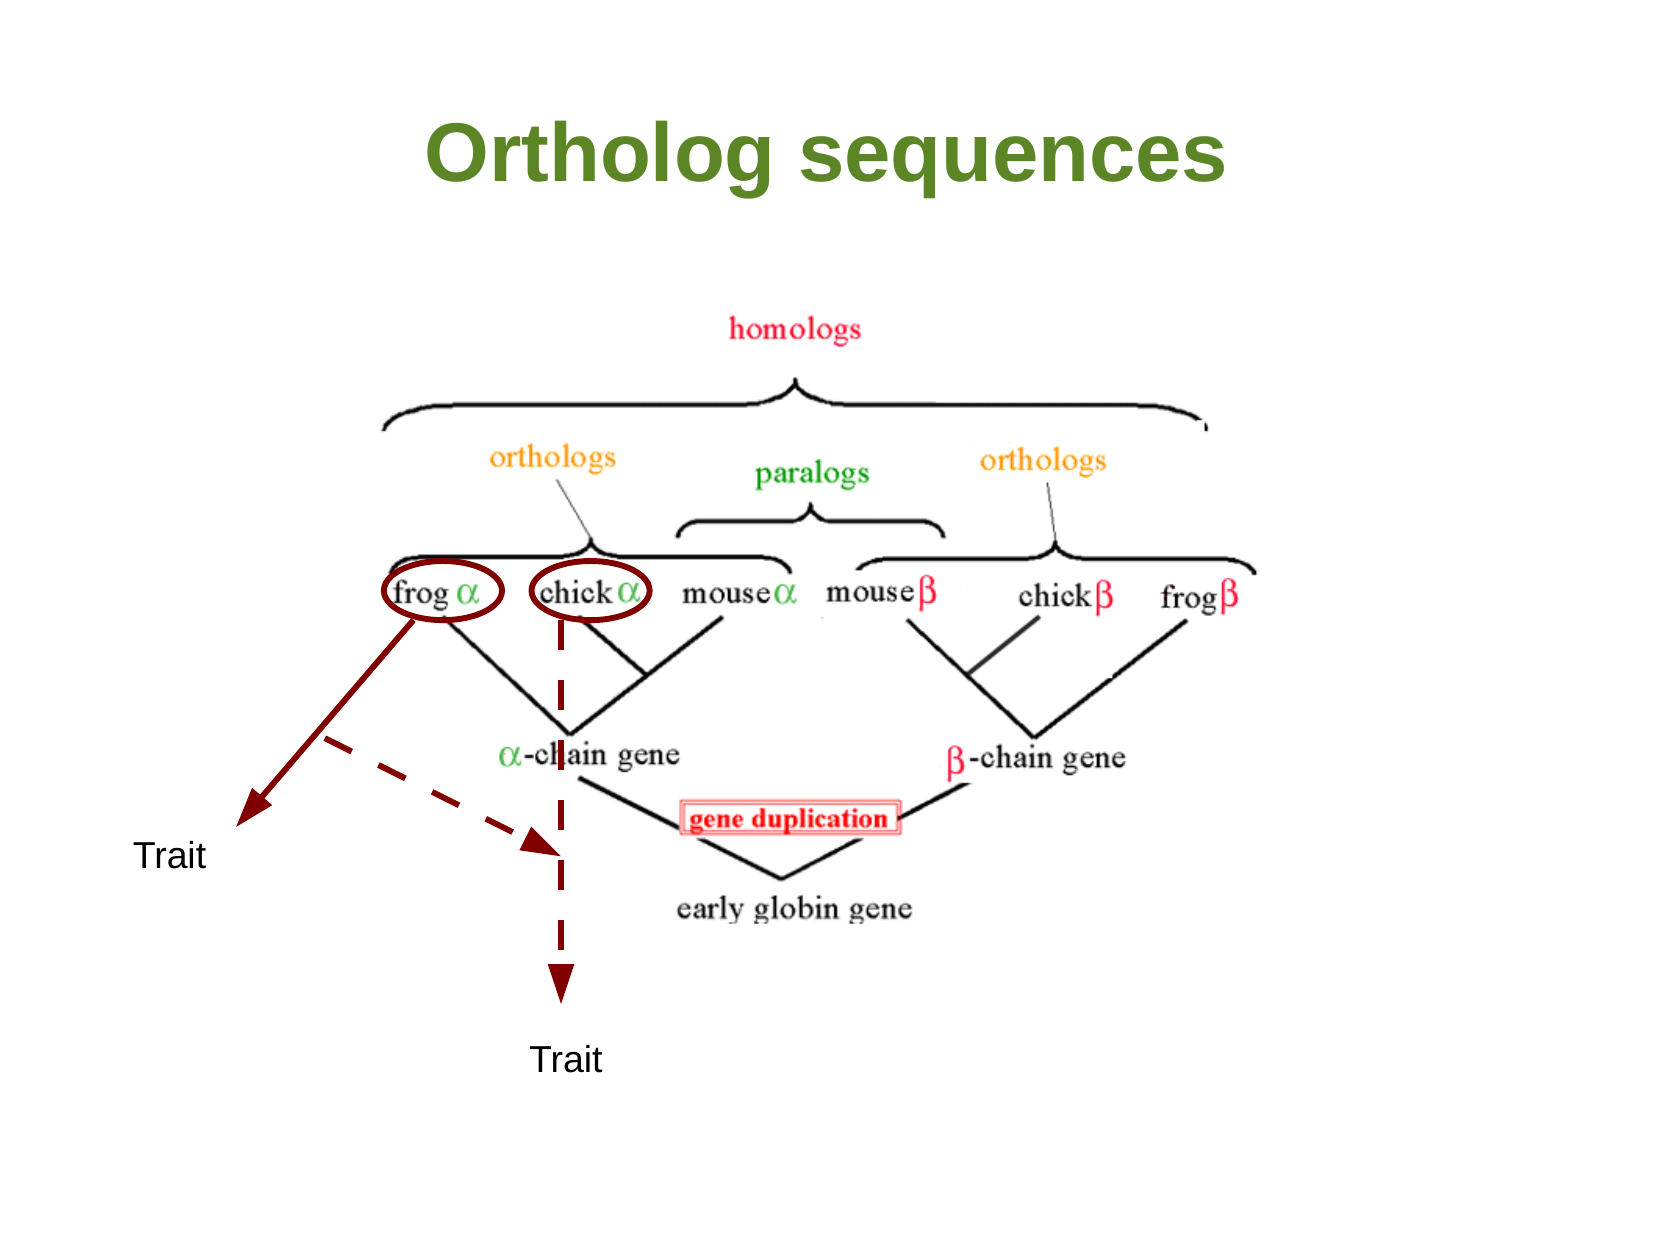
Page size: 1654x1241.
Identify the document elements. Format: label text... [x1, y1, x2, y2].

text_box [383, 561, 503, 621]
text_box Trait [514, 1031, 616, 1093]
text_box [531, 561, 650, 621]
picture [359, 303, 1294, 935]
title Ortholog sequences [82, 49, 1571, 257]
text_box Trait [118, 826, 220, 889]
